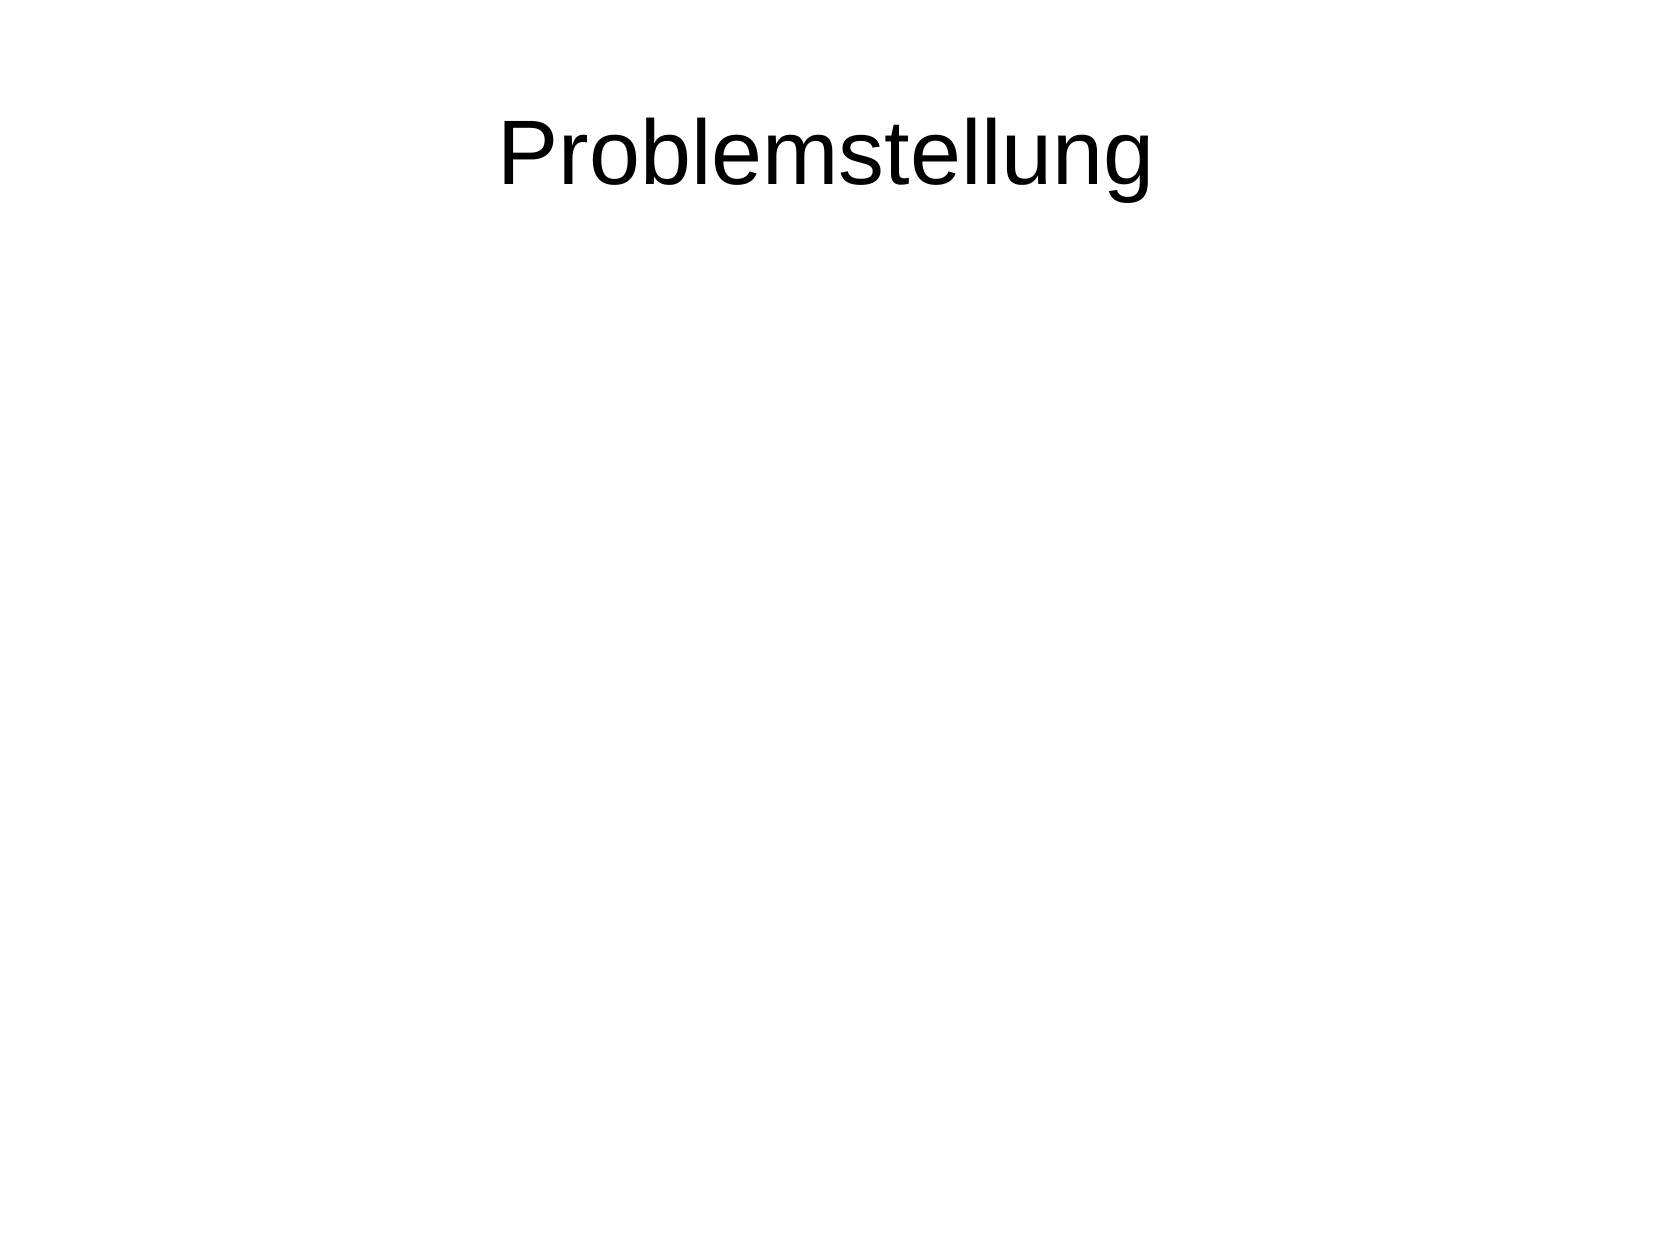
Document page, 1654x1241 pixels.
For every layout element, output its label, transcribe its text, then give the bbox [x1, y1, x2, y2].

title Problemstellung [82, 49, 1571, 257]
